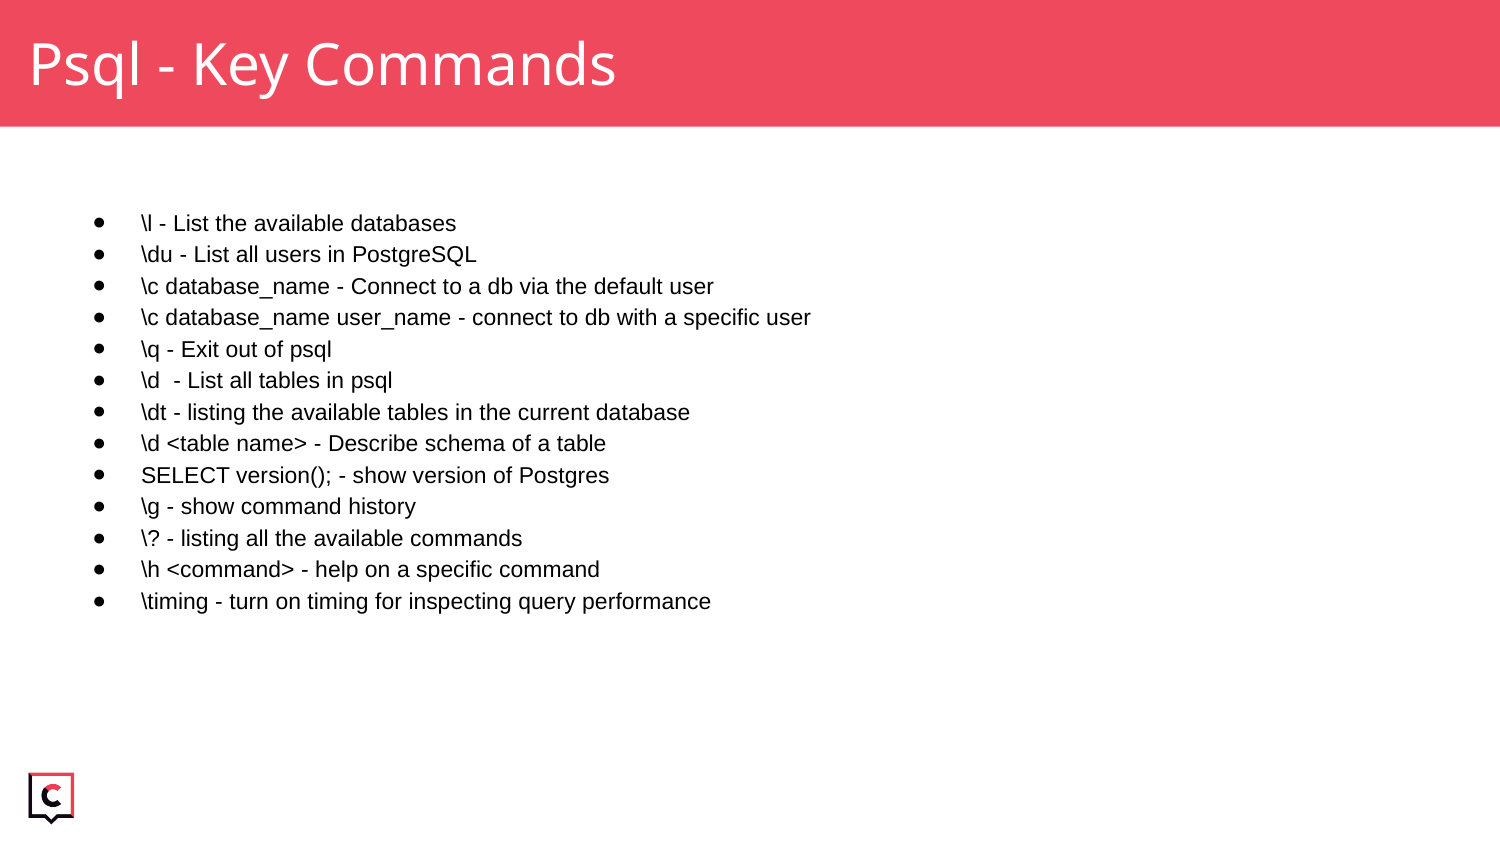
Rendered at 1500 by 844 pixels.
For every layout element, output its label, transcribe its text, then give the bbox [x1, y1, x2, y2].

picture [19, 764, 82, 830]
title Psql - Key Commands [13, 12, 1412, 107]
list \l - List the available databases \du - List all users in PostgreSQL \c database_name - Connect to a db via the default user \c database_name user_name - connect to db with a specific user \q - Exit out of psql \d - List all tables in psql \dt - listing the available tables in the current database \d <table name> - Describe schema of a table SELECT version(); - show version of Postgres \g - show command history \? - listing all the available commands \h <command> - help on a specific command \timing - turn on timing for inspecting query performance [51, 189, 1449, 750]
